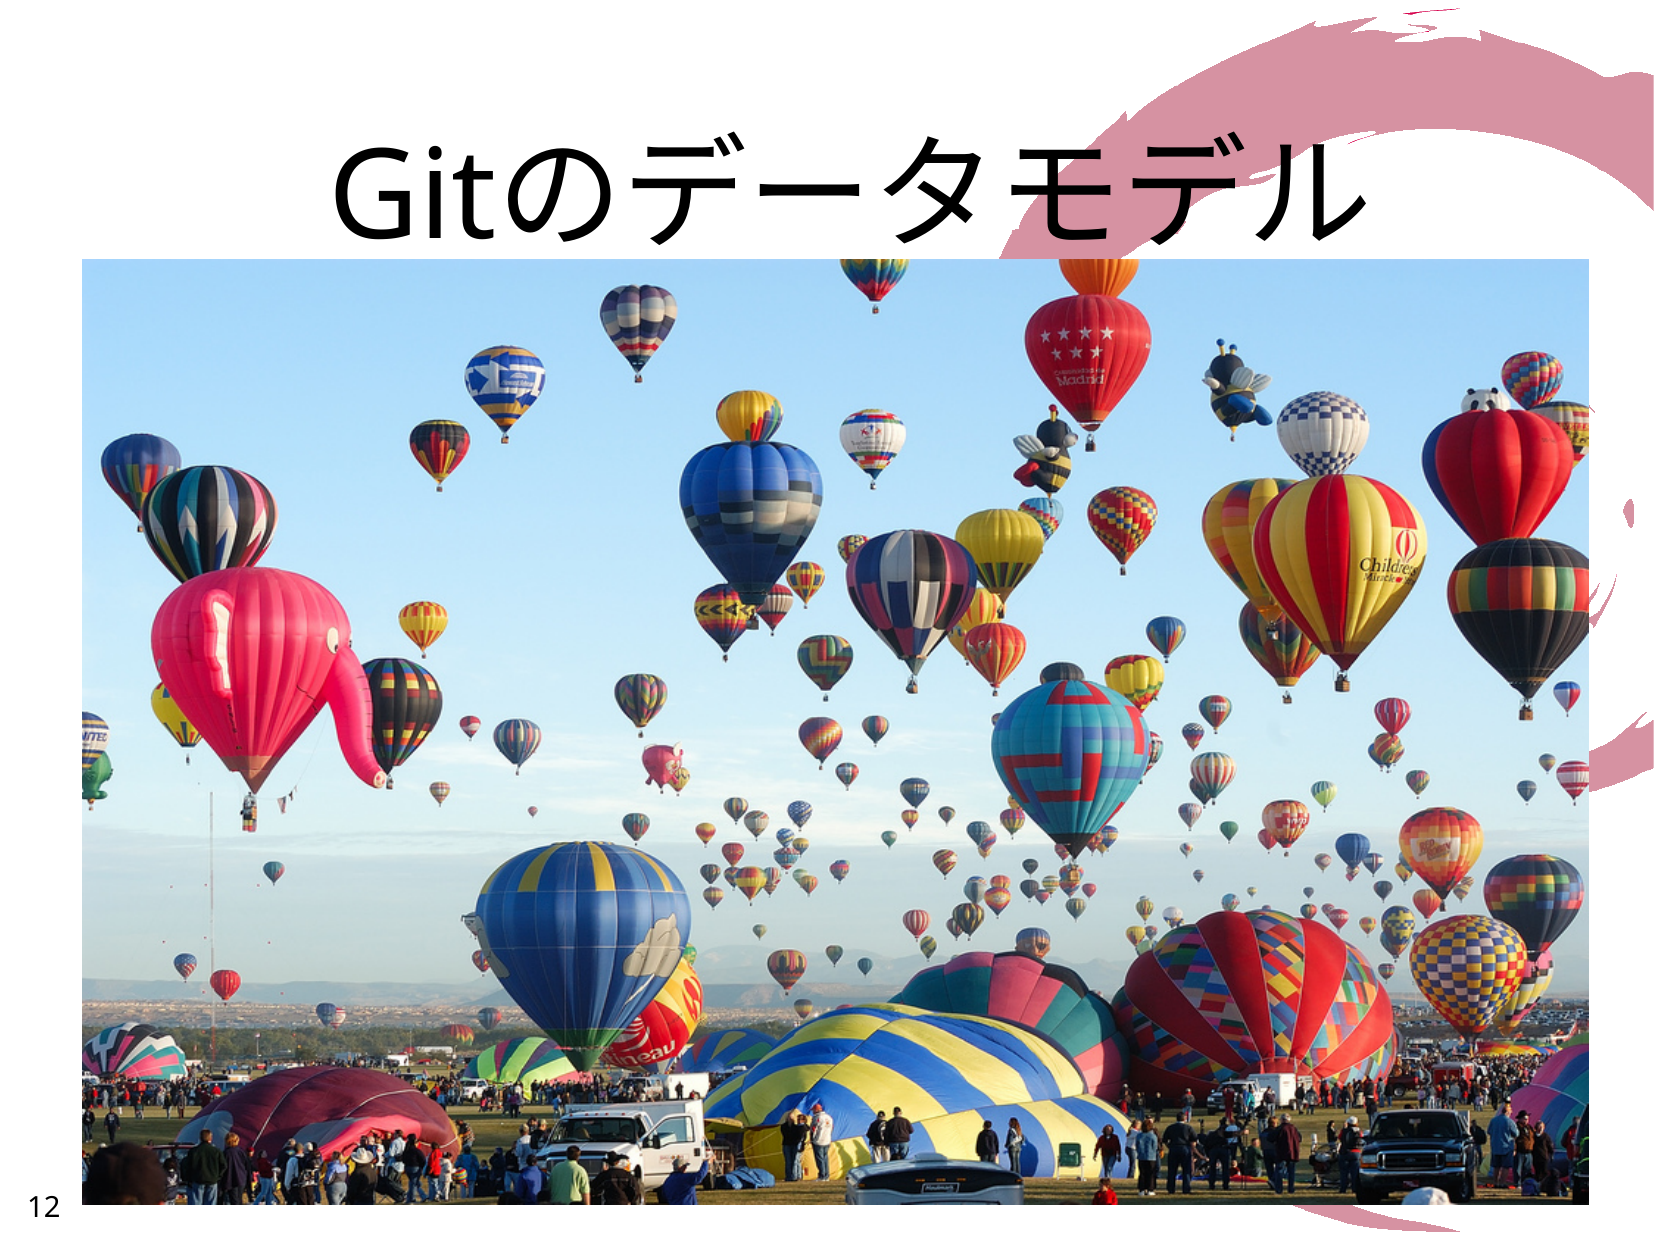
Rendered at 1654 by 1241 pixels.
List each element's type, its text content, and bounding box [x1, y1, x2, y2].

picture [82, 0, 1654, 1241]
title Gitのデータモデル [106, 88, 1595, 281]
